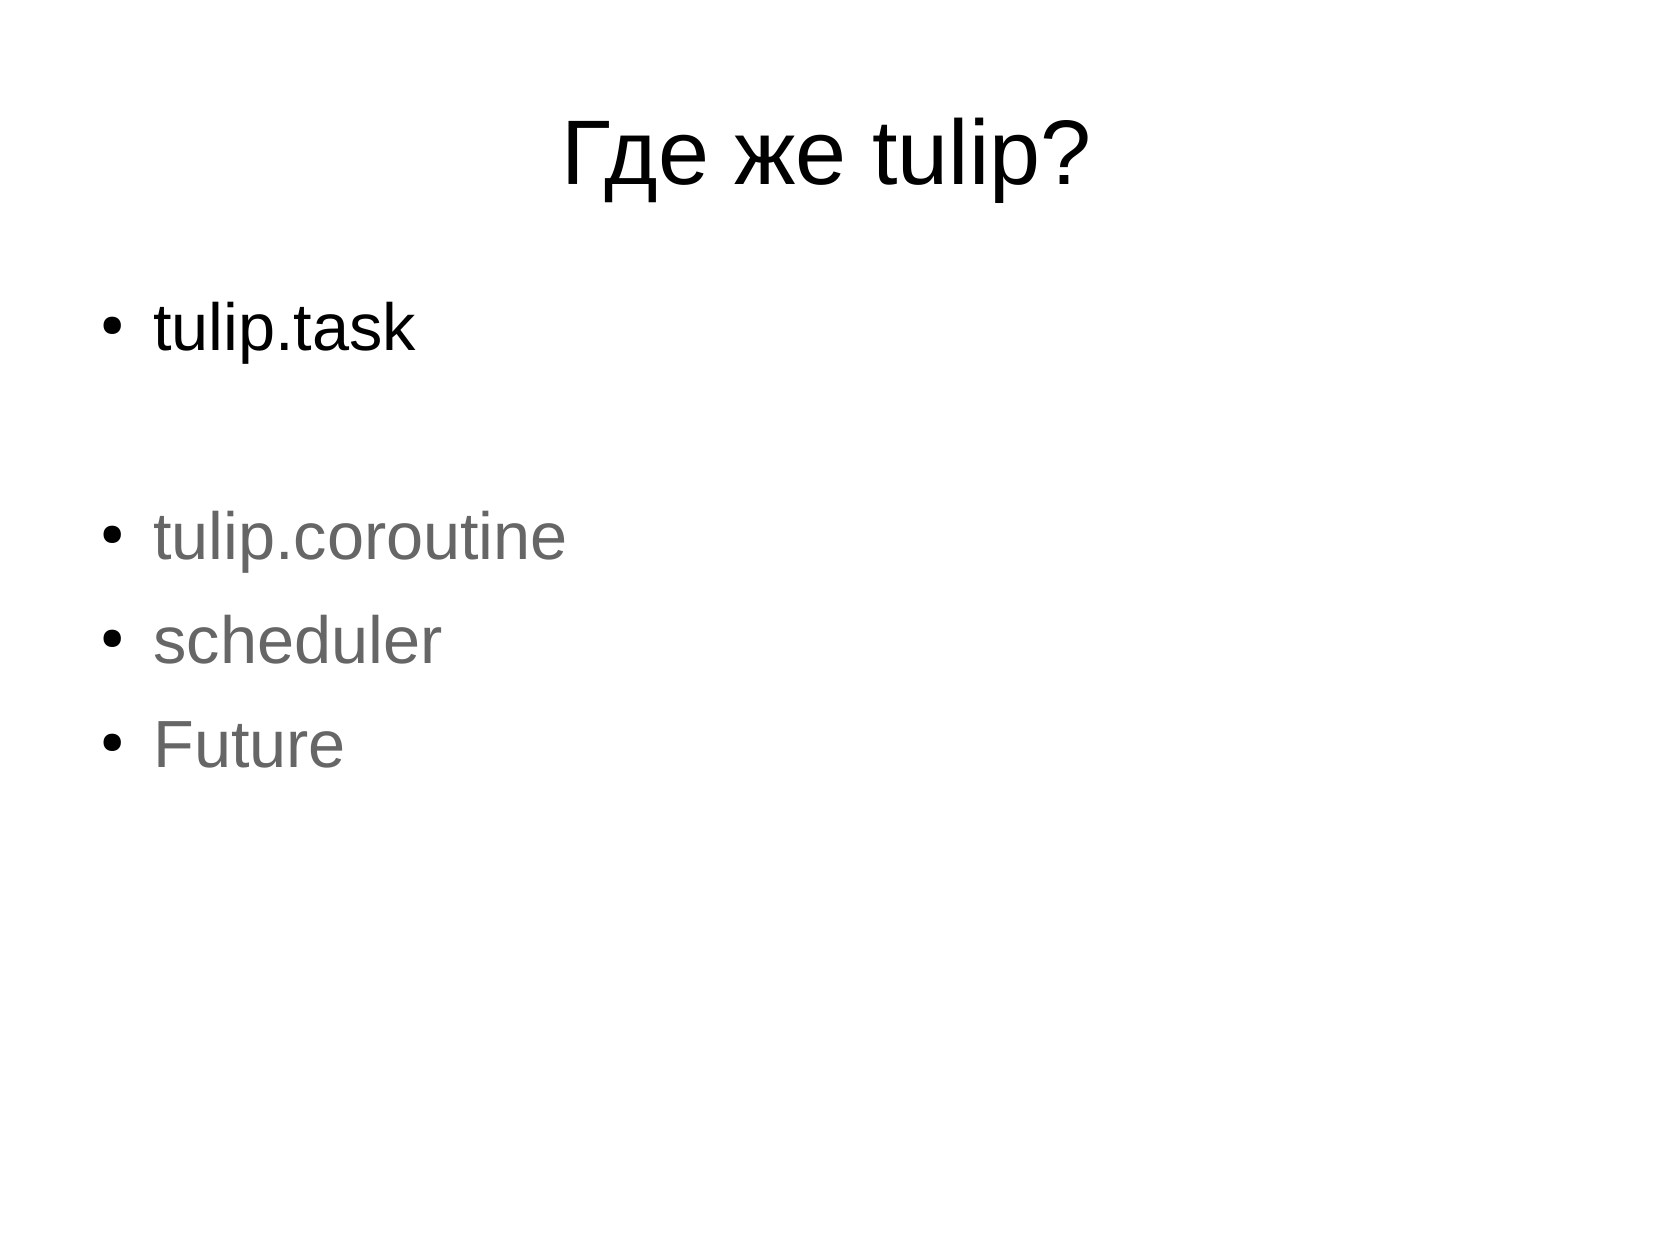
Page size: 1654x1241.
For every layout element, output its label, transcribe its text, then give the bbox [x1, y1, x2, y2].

title Где же tulip? [82, 49, 1571, 257]
list tulip.task tulip.coroutine scheduler Future [82, 290, 1571, 1010]
